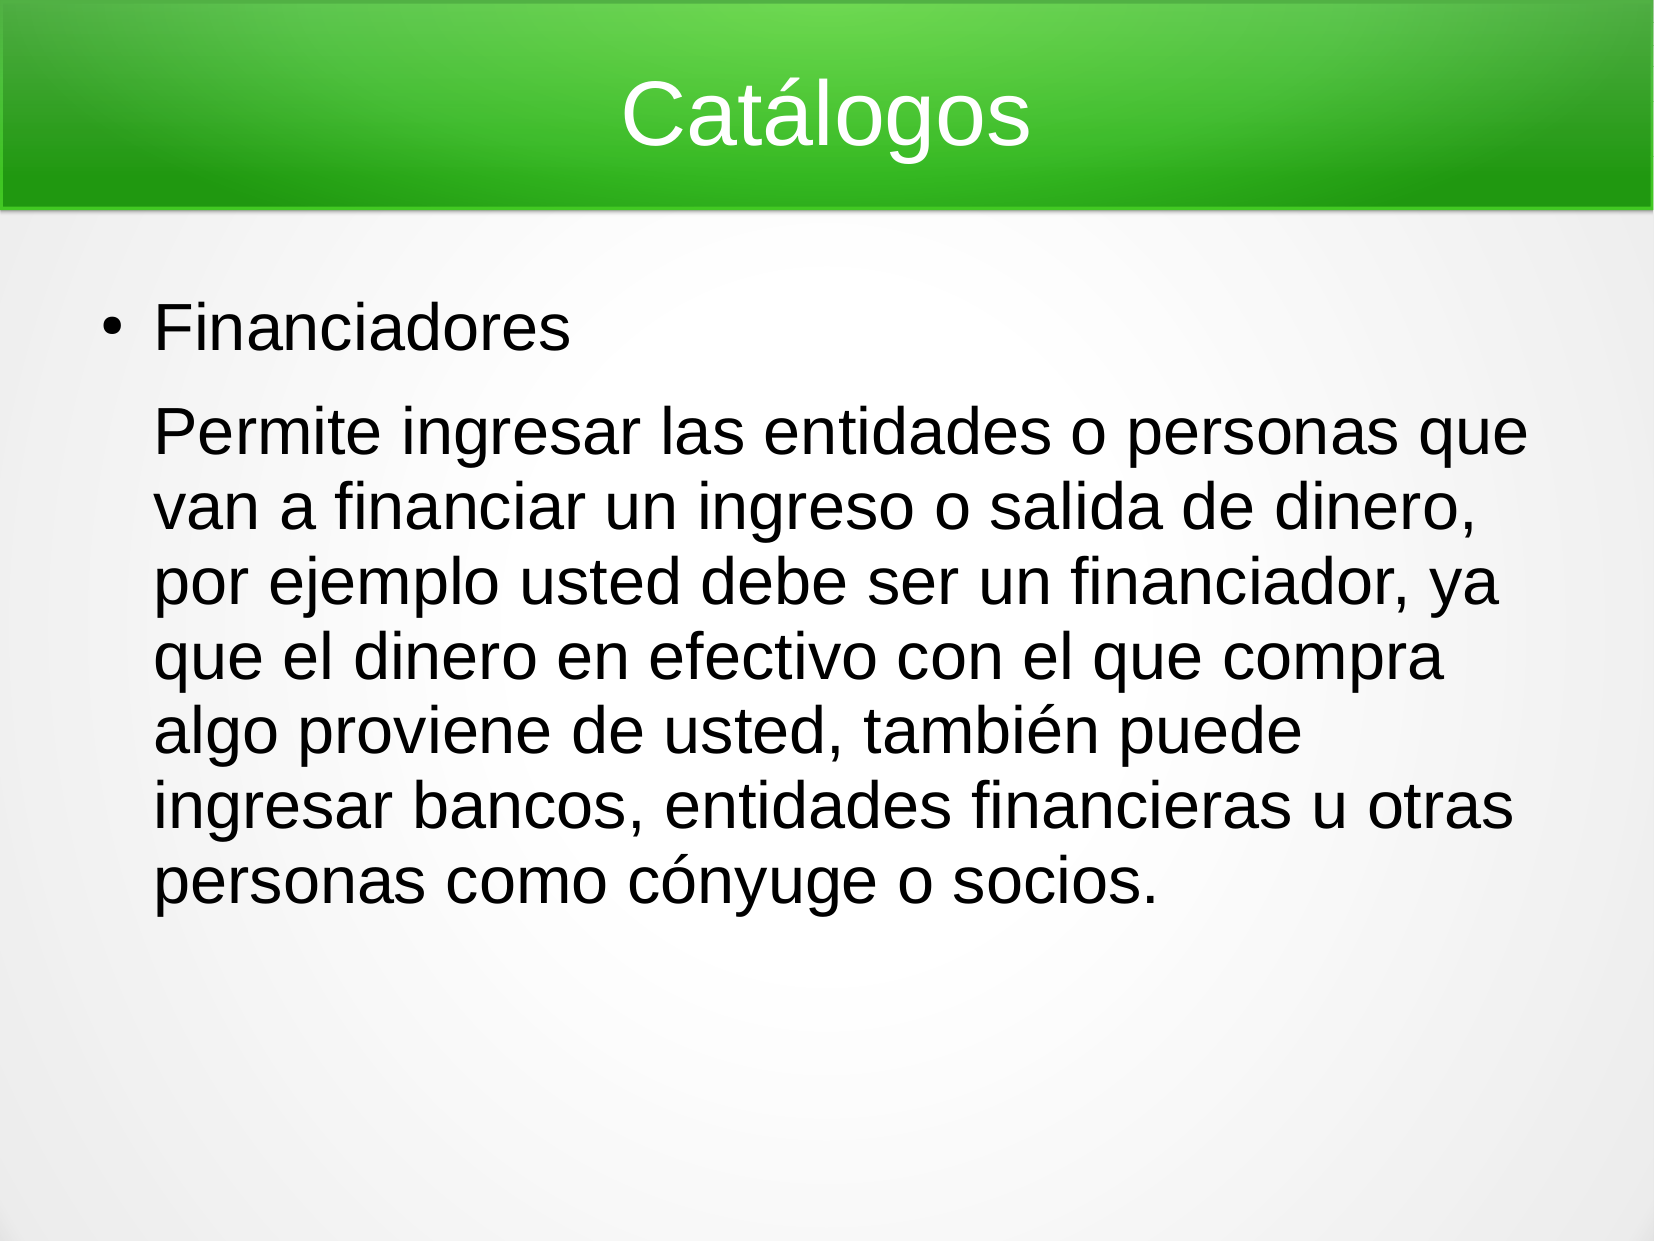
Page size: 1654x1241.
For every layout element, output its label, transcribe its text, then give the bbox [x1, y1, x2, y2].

title Catálogos [82, 49, 1571, 179]
list Financiadores Permite ingresar las entidades o personas que van a financiar un ingreso o salida de dinero, por ejemplo usted debe ser un financiador, ya que el dinero en efectivo con el que compra algo proviene de usted, también puede ingresar bancos, entidades financieras u otras personas como cónyuge o socios. [82, 290, 1538, 1010]
